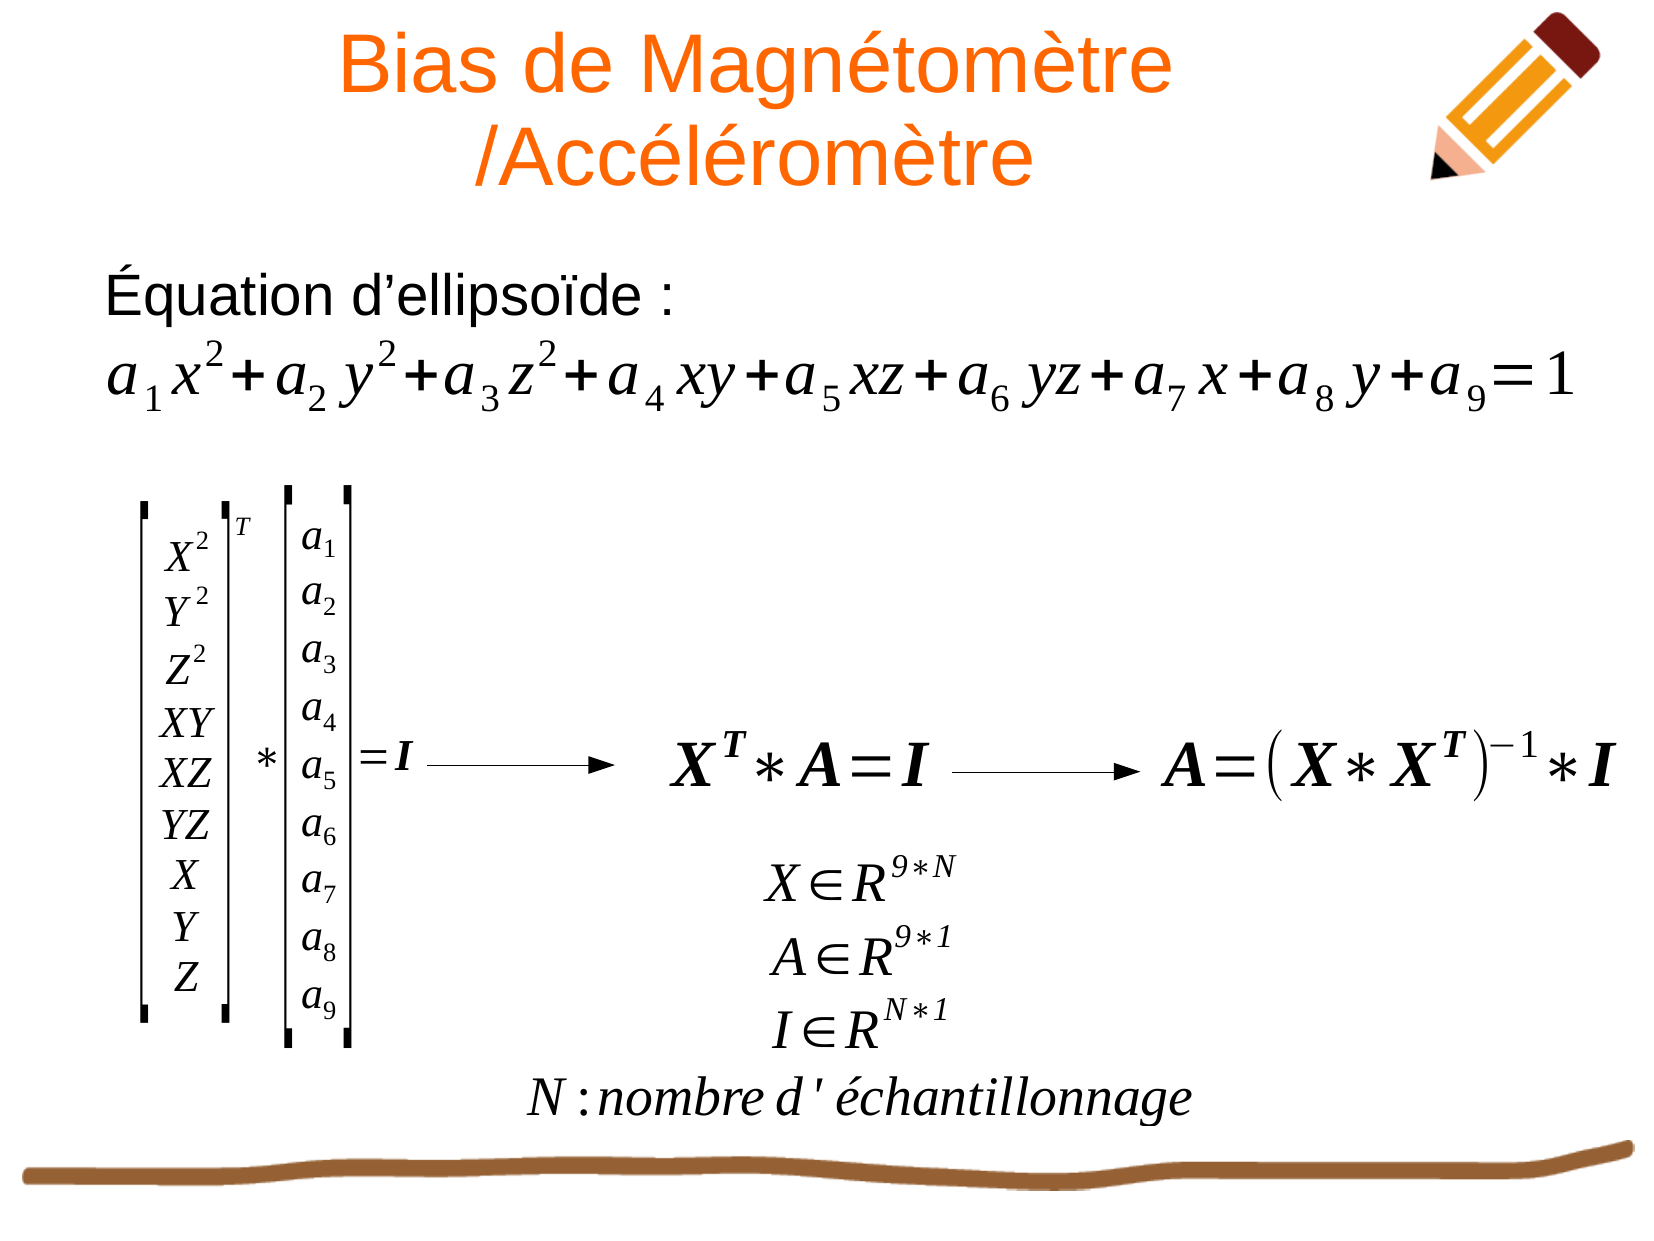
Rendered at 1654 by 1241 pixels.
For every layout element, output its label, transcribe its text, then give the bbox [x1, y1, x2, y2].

title Bias de Magnétomètre /Accéléromètre [82, 17, 1430, 204]
chart [126, 483, 427, 1051]
chart [651, 720, 952, 803]
text_box Équation d’ellipsoïde : [90, 255, 931, 400]
chart [90, 330, 1592, 421]
chart [1139, 720, 1636, 808]
picture [1430, 12, 1601, 181]
chart [510, 845, 1210, 1126]
picture [22, 1140, 1635, 1191]
